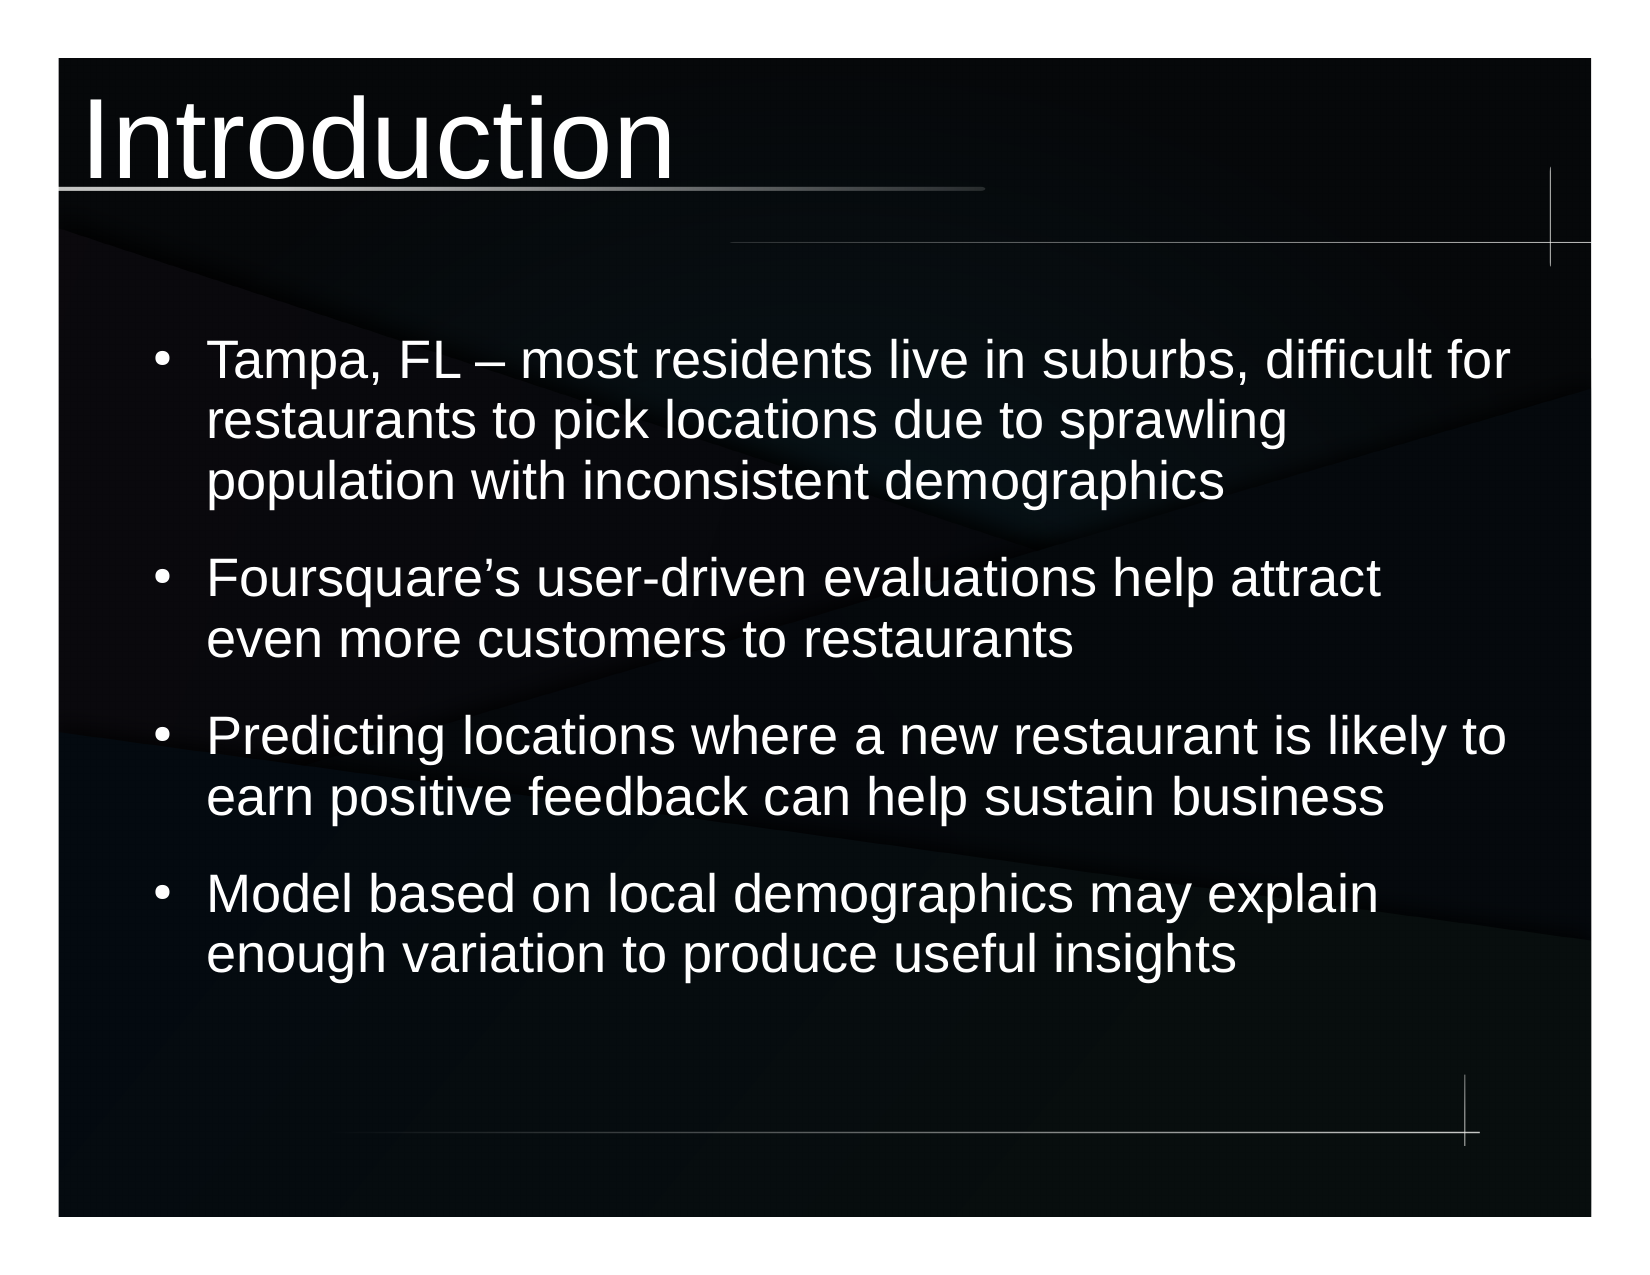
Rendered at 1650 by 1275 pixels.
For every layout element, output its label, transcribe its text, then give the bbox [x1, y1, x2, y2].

list Tampa, FL – most residents live in suburbs, difficult for restaurants to pick locations due to sprawling population with inconsistent demographics Foursquare’s user-driven evaluations help attract even more customers to restaurants Predicting locations where a new restaurant is likely to earn positive feedback can help sustain business Model based on local demographics may explain enough variation to produce useful insights [135, 329, 1515, 1001]
title Introduction [80, 59, 1532, 219]
picture [58, 58, 1592, 1217]
